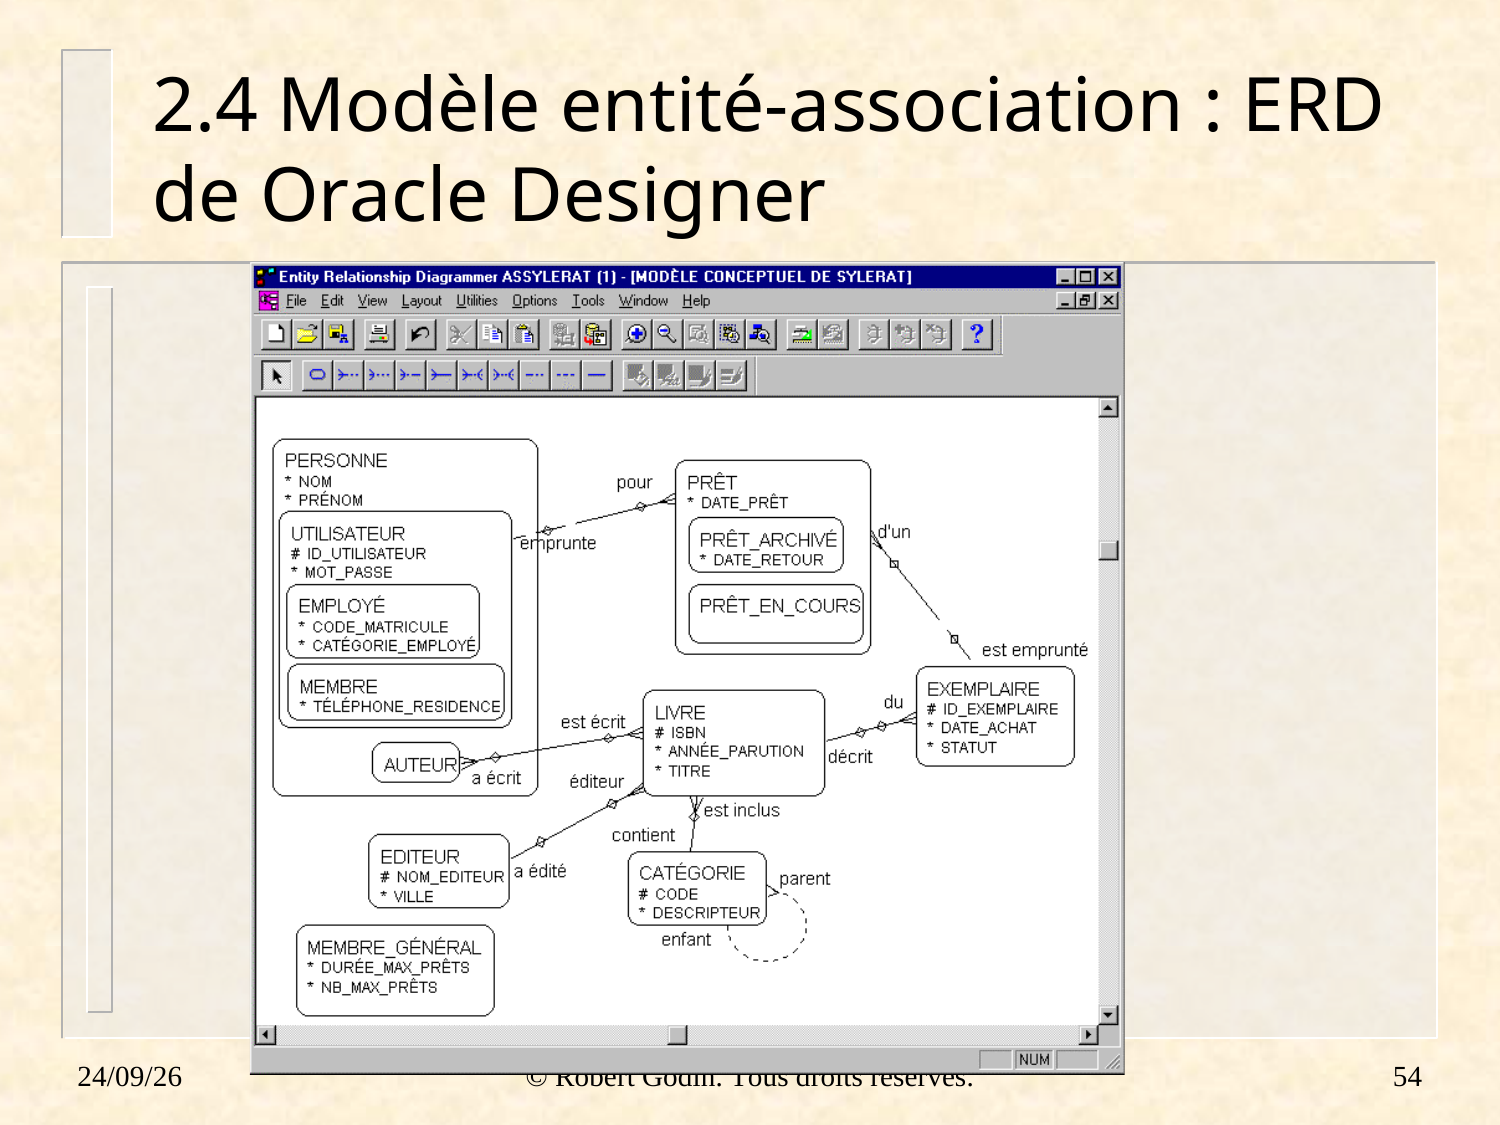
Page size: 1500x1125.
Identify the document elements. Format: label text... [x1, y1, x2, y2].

title 2.4 Modèle entité-association : ERD de Oracle Designer [137, 56, 1413, 238]
text_box © Robert Godin. Tous droits réservés. [512, 1075, 988, 1113]
text_box <number> [1125, 1037, 1438, 1113]
chart [249, 262, 1126, 1075]
picture [0, 0, 1500, 1125]
text_box 31/05/21 [62, 1037, 376, 1113]
